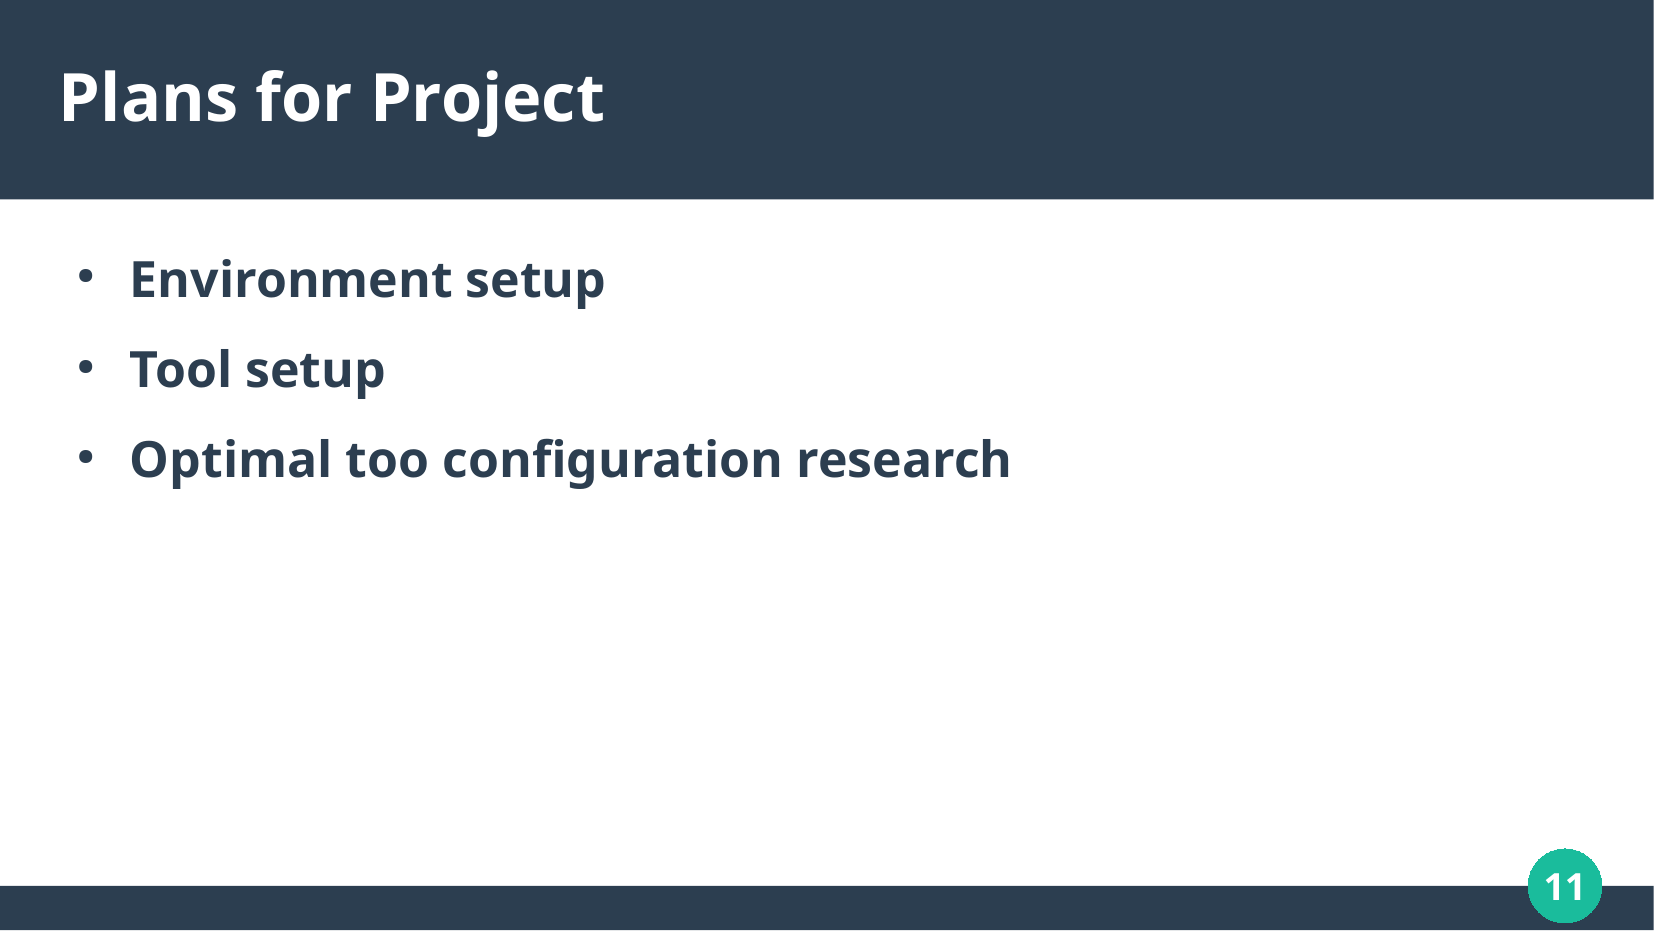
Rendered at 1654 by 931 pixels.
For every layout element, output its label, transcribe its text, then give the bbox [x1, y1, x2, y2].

list Environment setup Tool setup Optimal too configuration research [59, 243, 1595, 864]
title Plans for Project [59, 37, 1595, 155]
